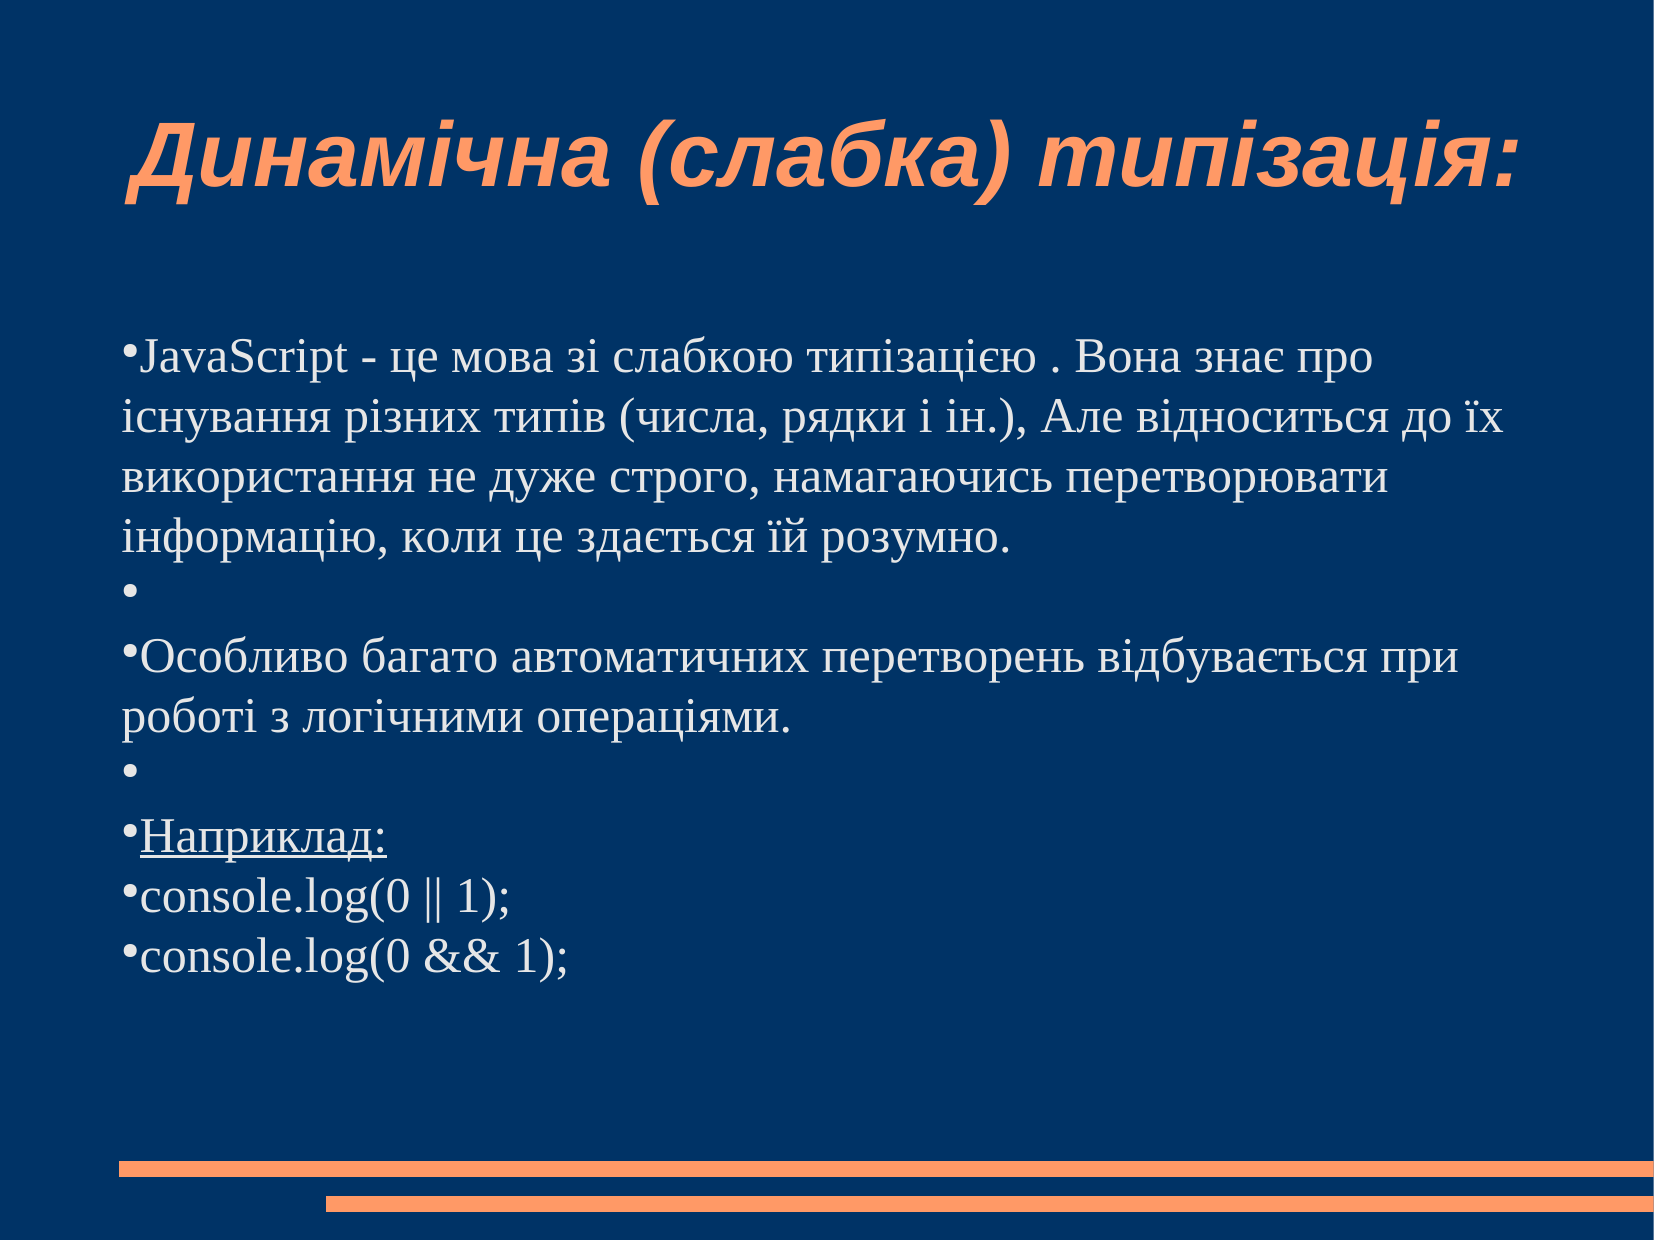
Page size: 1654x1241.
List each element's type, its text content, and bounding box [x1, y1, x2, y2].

title Динамічна (слабка) типізація: [121, 46, 1534, 254]
list JavaScript - це мова зі слабкою типізацією . Вона знає про існування різних типів (числа, рядки і ін.), Але відноситься до їх використання не дуже строго, намагаючись перетворювати інформацію, коли це здається їй розумно. Особливо багато автоматичних перетворень відбувається при роботі з логічними операціями. Наприклад: console.log(0 || 1); console.log(0 && 1); [121, 322, 1561, 1132]
